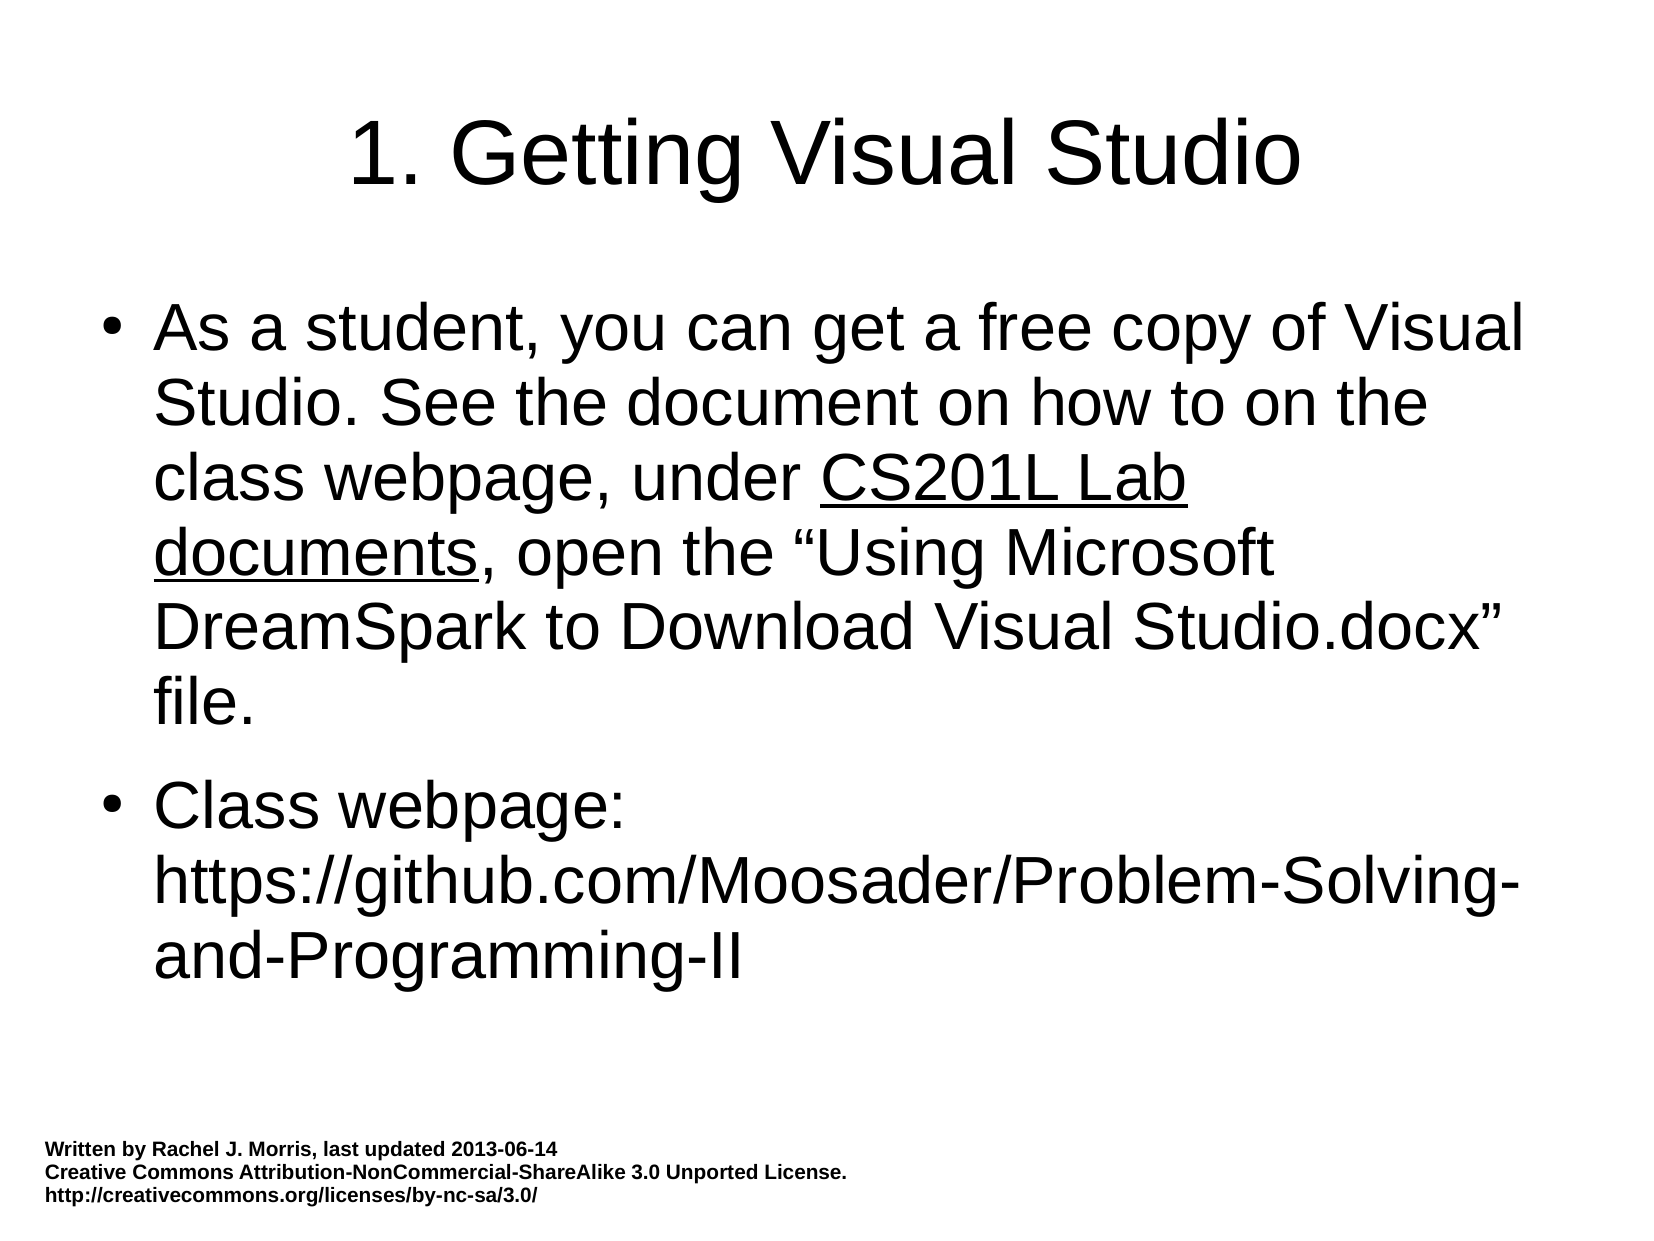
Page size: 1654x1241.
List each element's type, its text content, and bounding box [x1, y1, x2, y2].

title 1. Getting Visual Studio [82, 49, 1571, 257]
list As a student, you can get a free copy of Visual Studio. See the document on how to on the class webpage, under CS201L Lab documents, open the “Using Microsoft DreamSpark to Download Visual Studio.docx” file. Class webpage: https://github.com/Moosader/Problem-Solving-and-Programming-II [82, 290, 1538, 1010]
